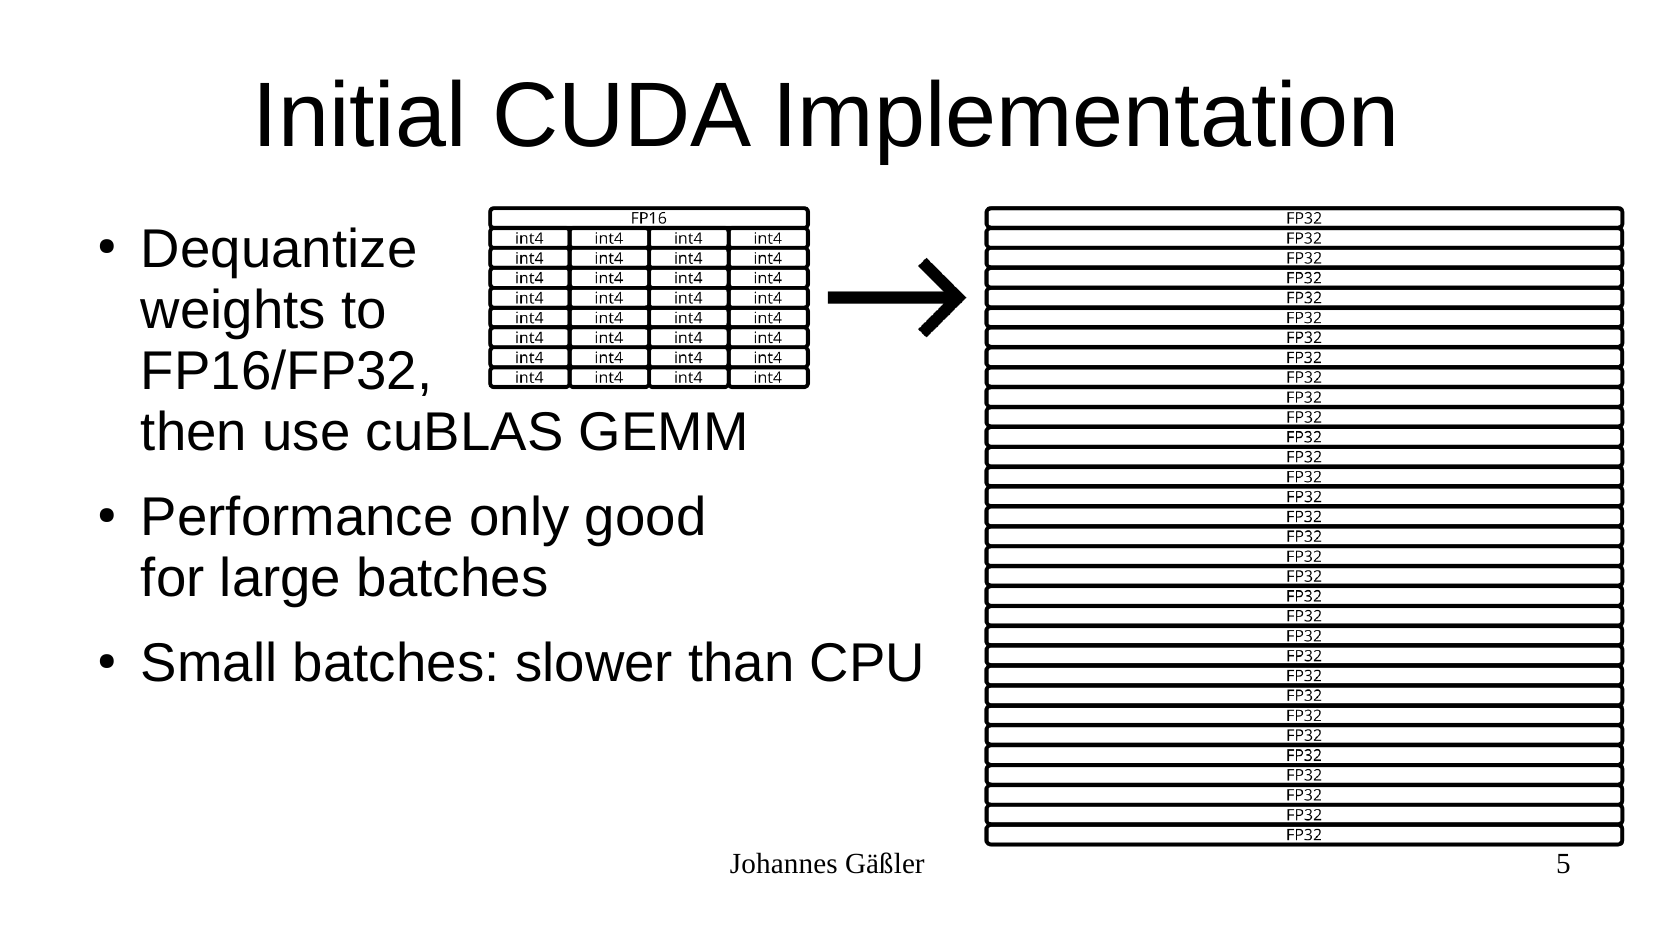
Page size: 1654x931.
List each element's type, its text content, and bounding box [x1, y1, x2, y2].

list Dequantize weights to FP16/FP32, then use cuBLAS GEMM Performance only good for large batches Small batches: slower than CPU [82, 217, 450, 758]
title Initial CUDA Implementation [82, 37, 1571, 193]
picture [450, 168, 1654, 884]
